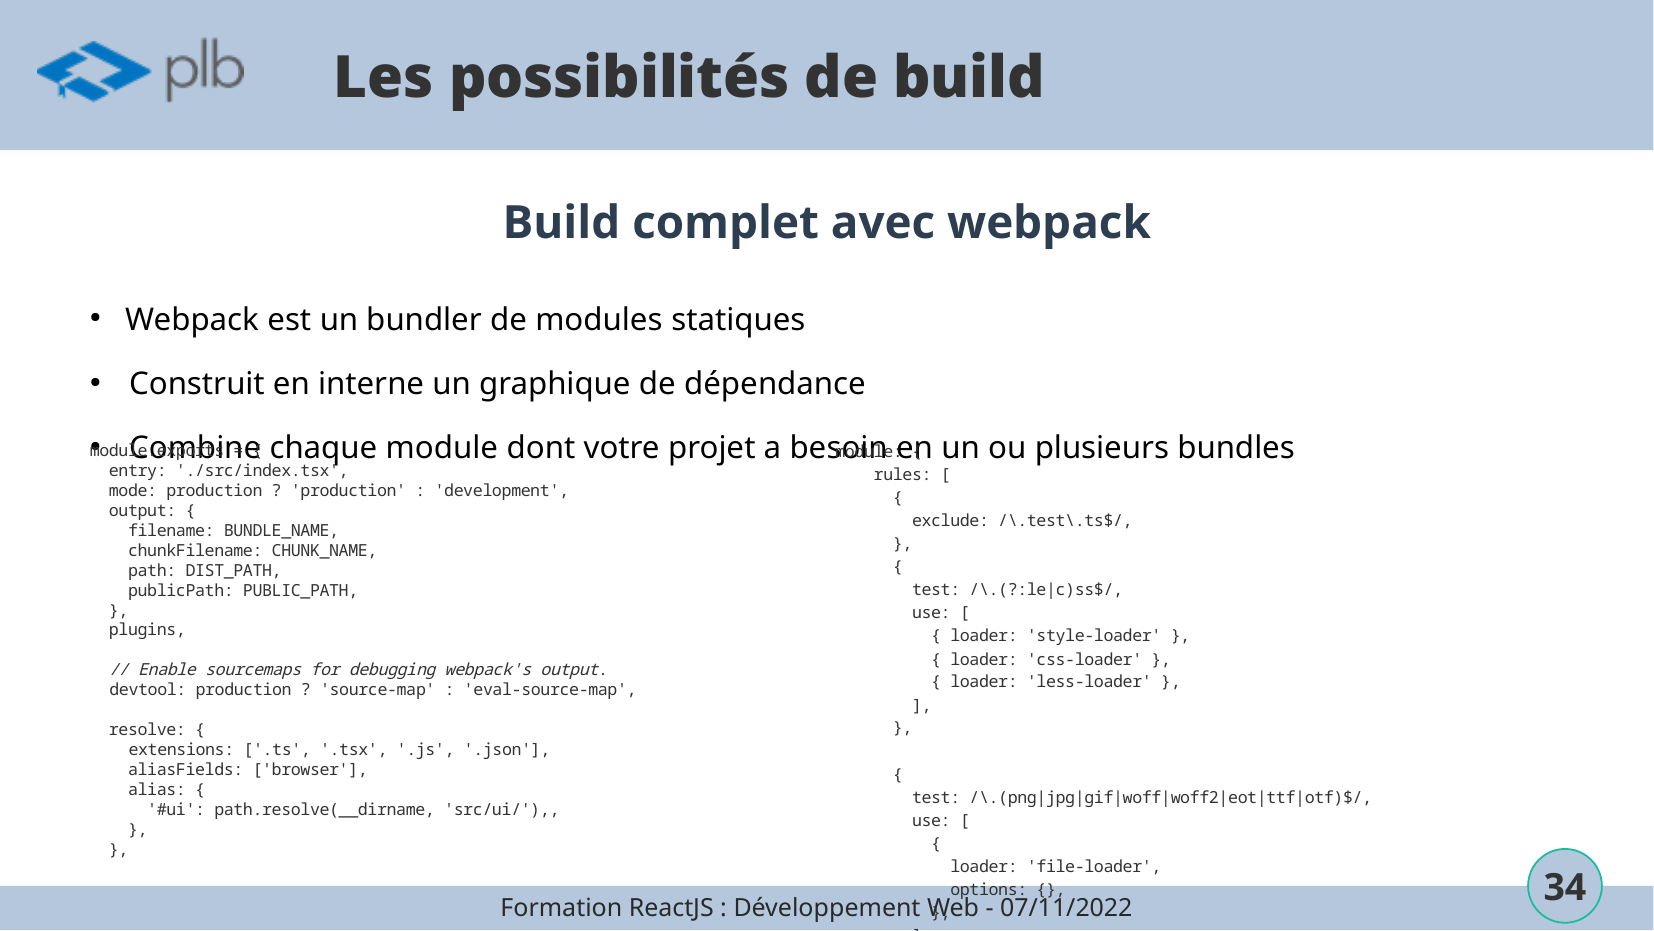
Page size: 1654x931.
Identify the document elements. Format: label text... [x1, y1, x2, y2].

text_box Webpack est un bundler de modules statiques Construit en interne un graphique de dépendance Combine chaque module dont votre projet a besoin en un ou plusieurs bundles [75, 268, 1576, 451]
text_box Formation ReactJS : Développement Web - 07/11/2022 [461, 888, 1173, 926]
text_box module.exports = { entry: './src/index.tsx', mode: production ? 'production' : 'development', output: { filename: BUNDLE_NAME, chunkFilename: CHUNK_NAME, path: DIST_PATH, publicPath: PUBLIC_PATH, }, plugins, // Enable sourcemaps for debugging webpack's output. devtool: production ? 'source-map' : 'eval-source-map', resolve: { extensions: ['.ts', '.tsx', '.js', '.json'], aliasFields: ['browser'], alias: { '#ui': path.resolve(__dirname, 'src/ui/'),, }, }, [74, 432, 820, 845]
title Les possibilités de build [333, 0, 1613, 151]
picture [37, 33, 244, 113]
text_box module: { rules: [ { exclude: /\.test\.ts$/, }, { test: /\.(?:le|c)ss$/, use: [ { loader: 'style-loader' }, { loader: 'css-loader' }, { loader: 'less-loader' }, ], }, { test: /\.(png|jpg|gif|woff|woff2|eot|ttf|otf)$/, use: [ { loader: 'file-loader', options: {}, }, ], }, ], }, } [820, 432, 1388, 931]
text_box Build complet avec webpack [59, 189, 1595, 236]
